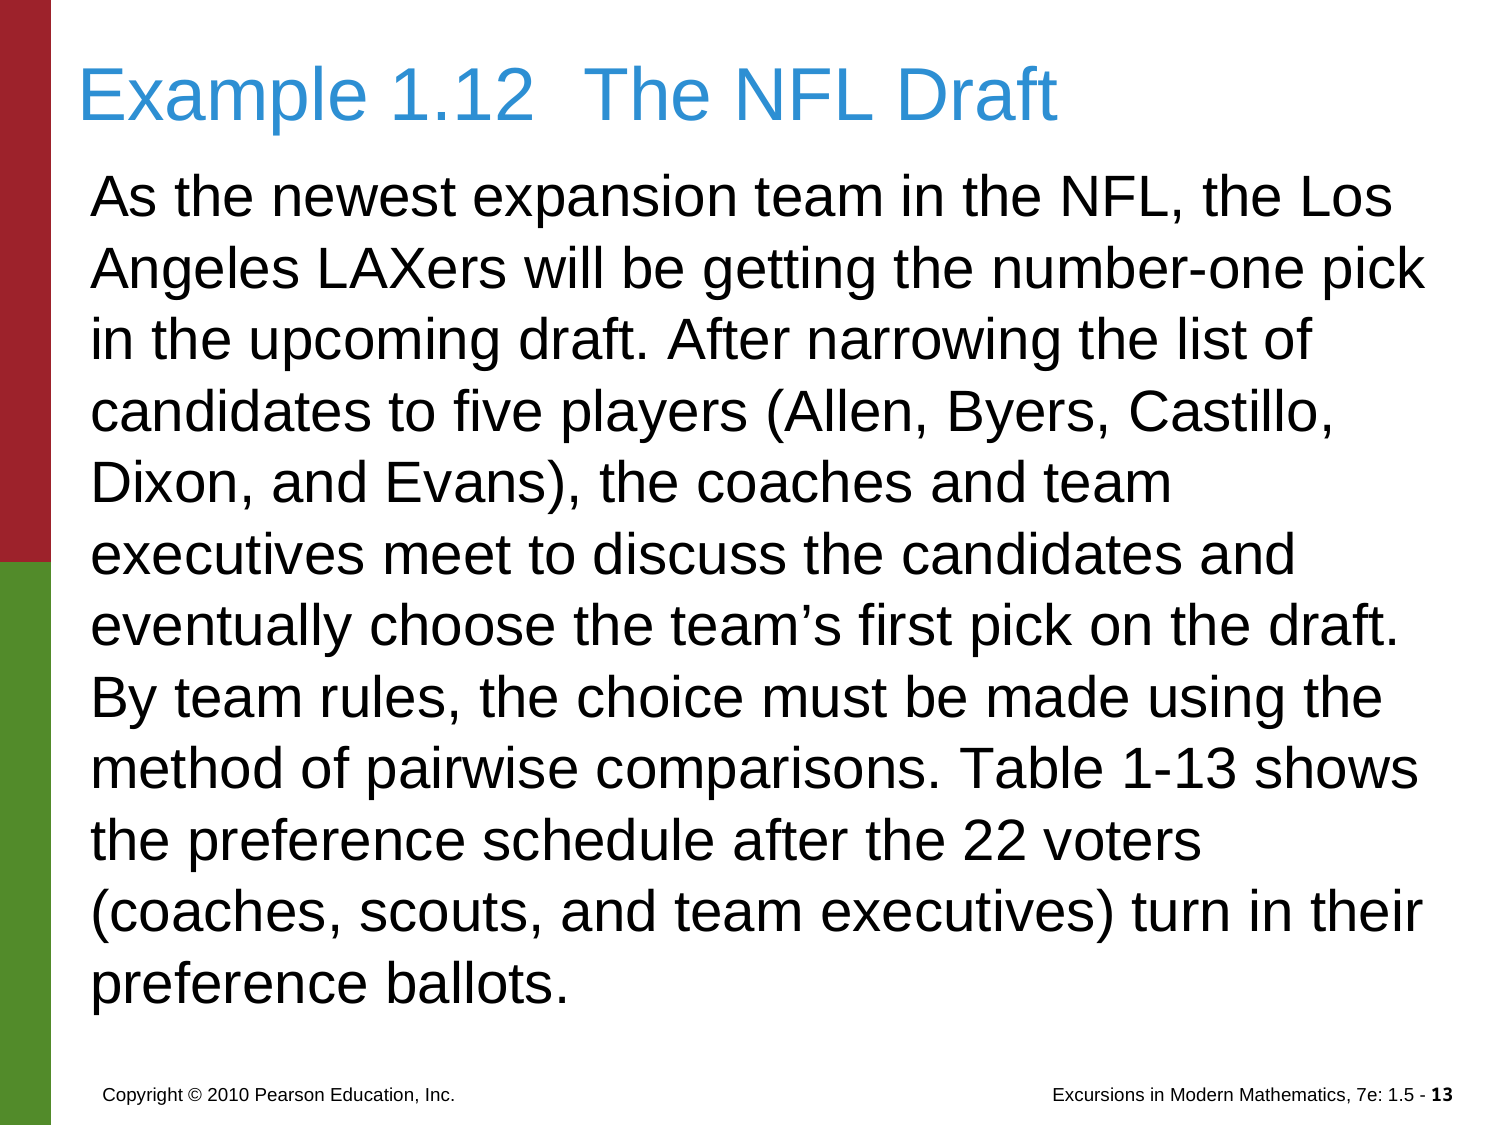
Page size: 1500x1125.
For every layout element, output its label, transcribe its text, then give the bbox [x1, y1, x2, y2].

text_box Example 1.12 The NFL Draft [62, 37, 1413, 143]
list As the newest expansion team in the NFL, the Los Angeles LAXers will be getting the number-one pick in the upcoming draft. After narrowing the list of candidates to five players (Allen, Byers, Castillo, Dixon, and Evans), the coaches and team executives meet to discuss the candidates and eventually choose the team’s first pick on the draft. By team rules, the choice must be made using the method of pairwise comparisons. Table 1-13 shows the preference schedule after the 22 voters (coaches, scouts, and team executives) turn in their preference ballots. [74, 149, 1463, 1089]
